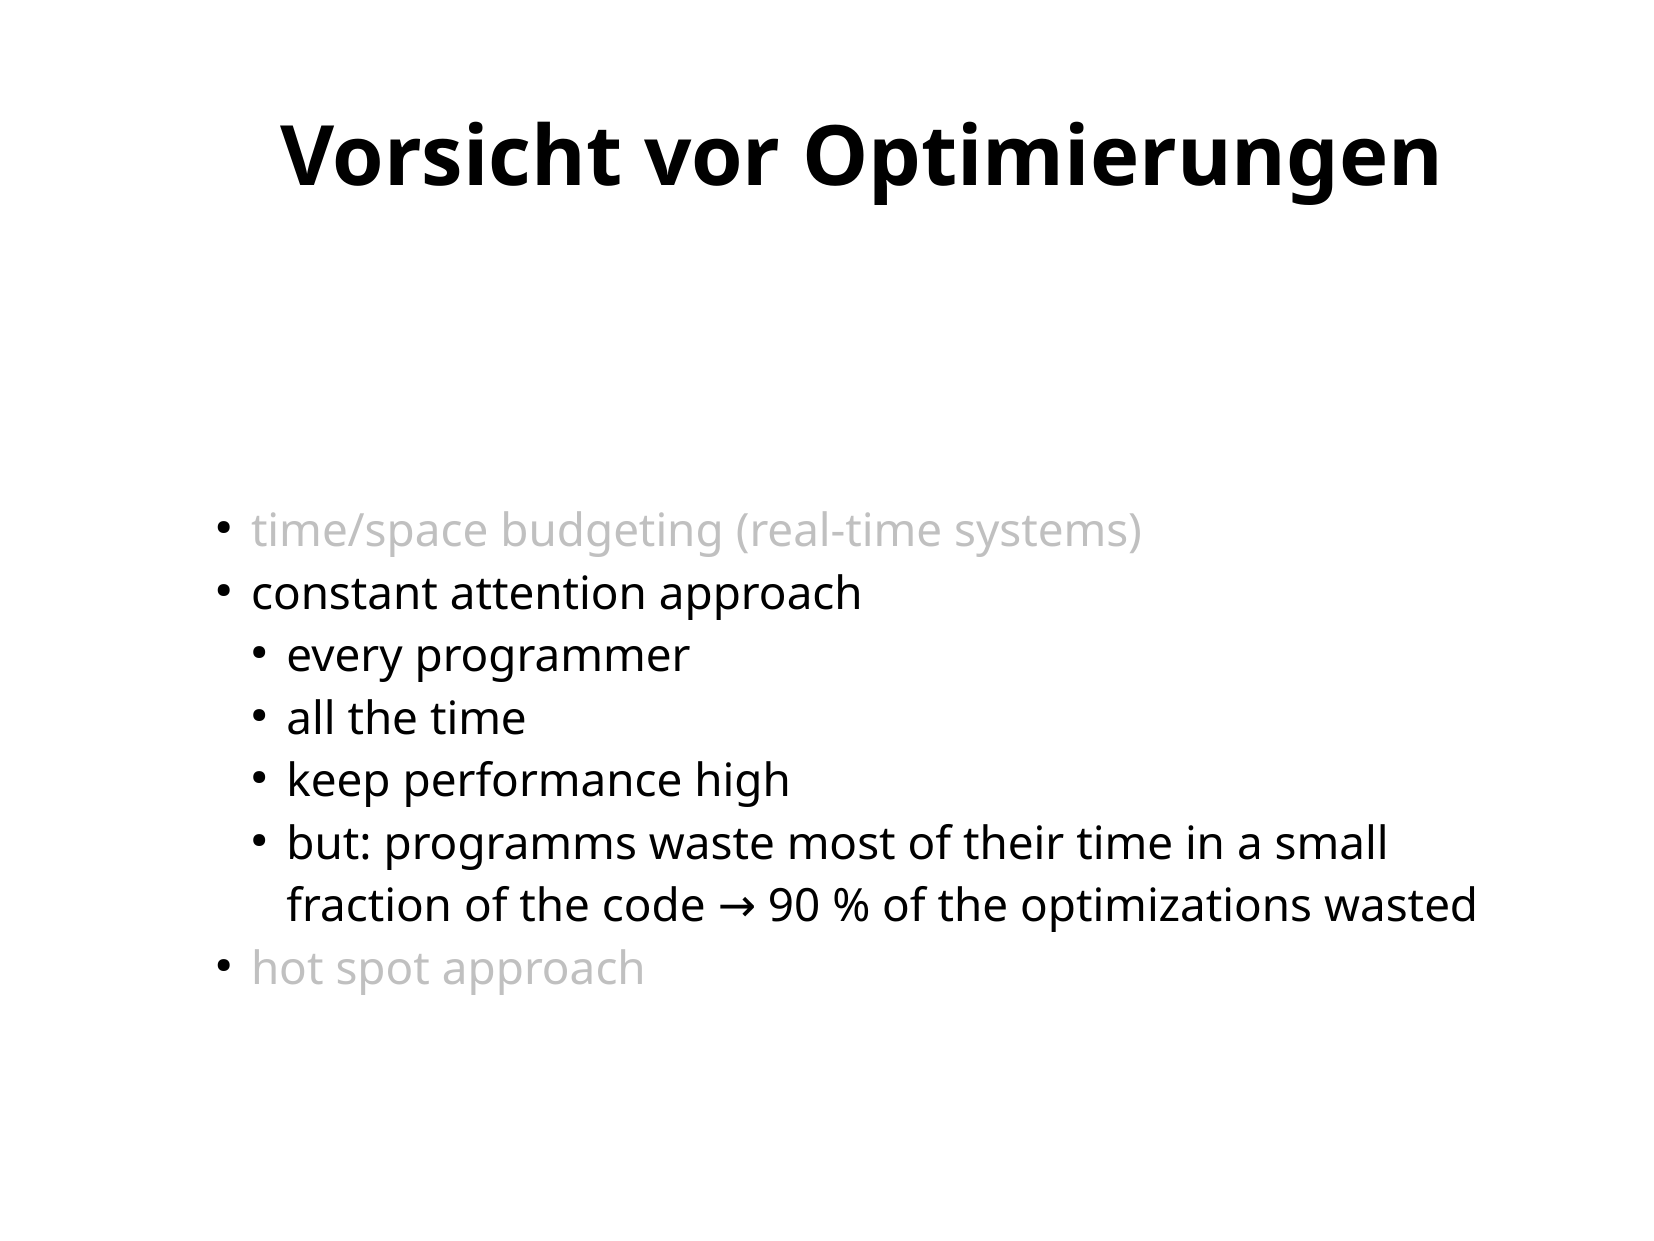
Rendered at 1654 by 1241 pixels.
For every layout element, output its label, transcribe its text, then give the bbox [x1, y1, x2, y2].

title Vorsicht vor Optimierungen [82, 49, 1571, 257]
text_box time/space budgeting (real-time systems) constant attention approach every programmer all the time keep performance high but: programms waste most of their time in a small fraction of the code → 90 % of the optimizations wasted hot spot approach [200, 490, 1530, 1023]
